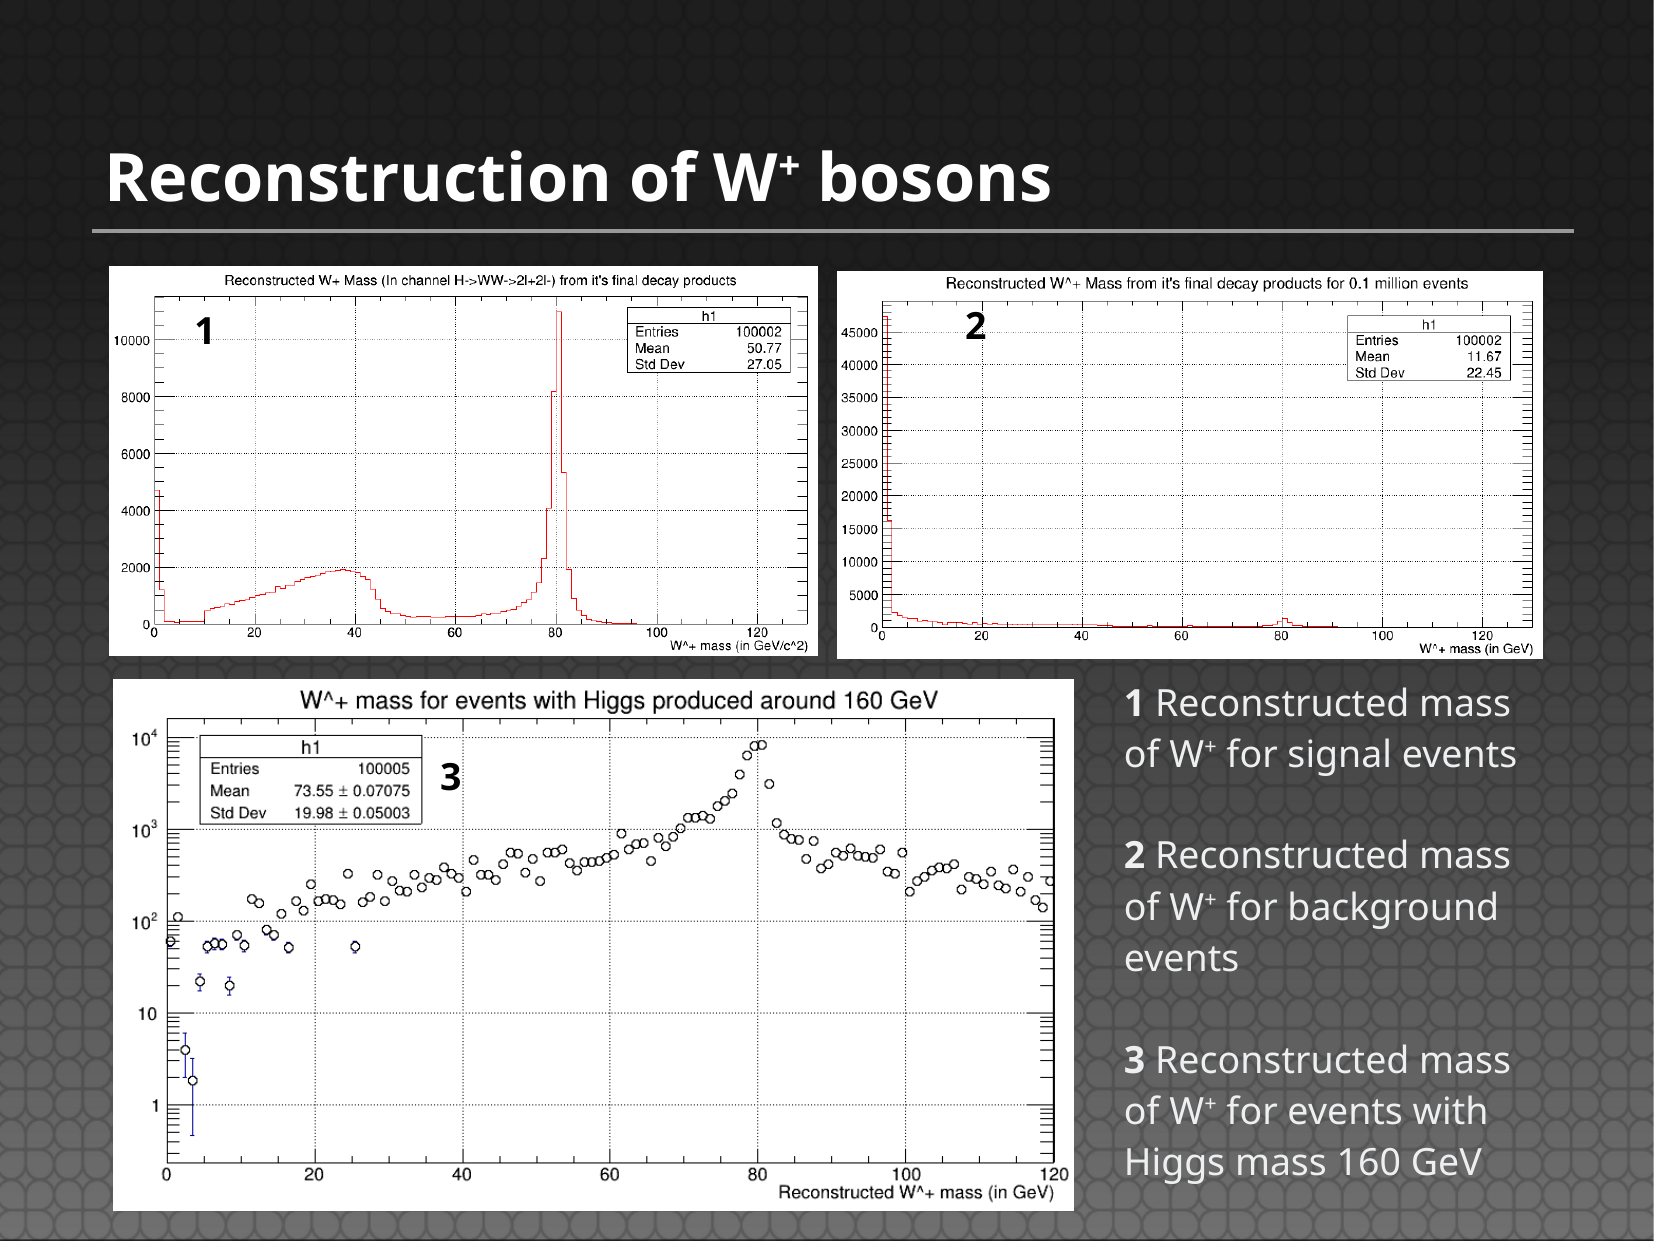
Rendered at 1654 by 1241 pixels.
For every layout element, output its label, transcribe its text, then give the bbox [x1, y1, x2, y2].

text_box 3 [425, 742, 541, 882]
title Reconstruction of W+ bosons [104, 84, 1281, 267]
text_box 1 [179, 297, 242, 364]
picture [0, 0, 1654, 1241]
text_box 1 Reconstructed mass of W+ for signal events 2 Reconstructed mass of W+ for background events 3 Reconstructed mass of W+ for events with Higgs mass 160 GeV [1109, 668, 1558, 1194]
text_box 2 [950, 292, 1051, 410]
